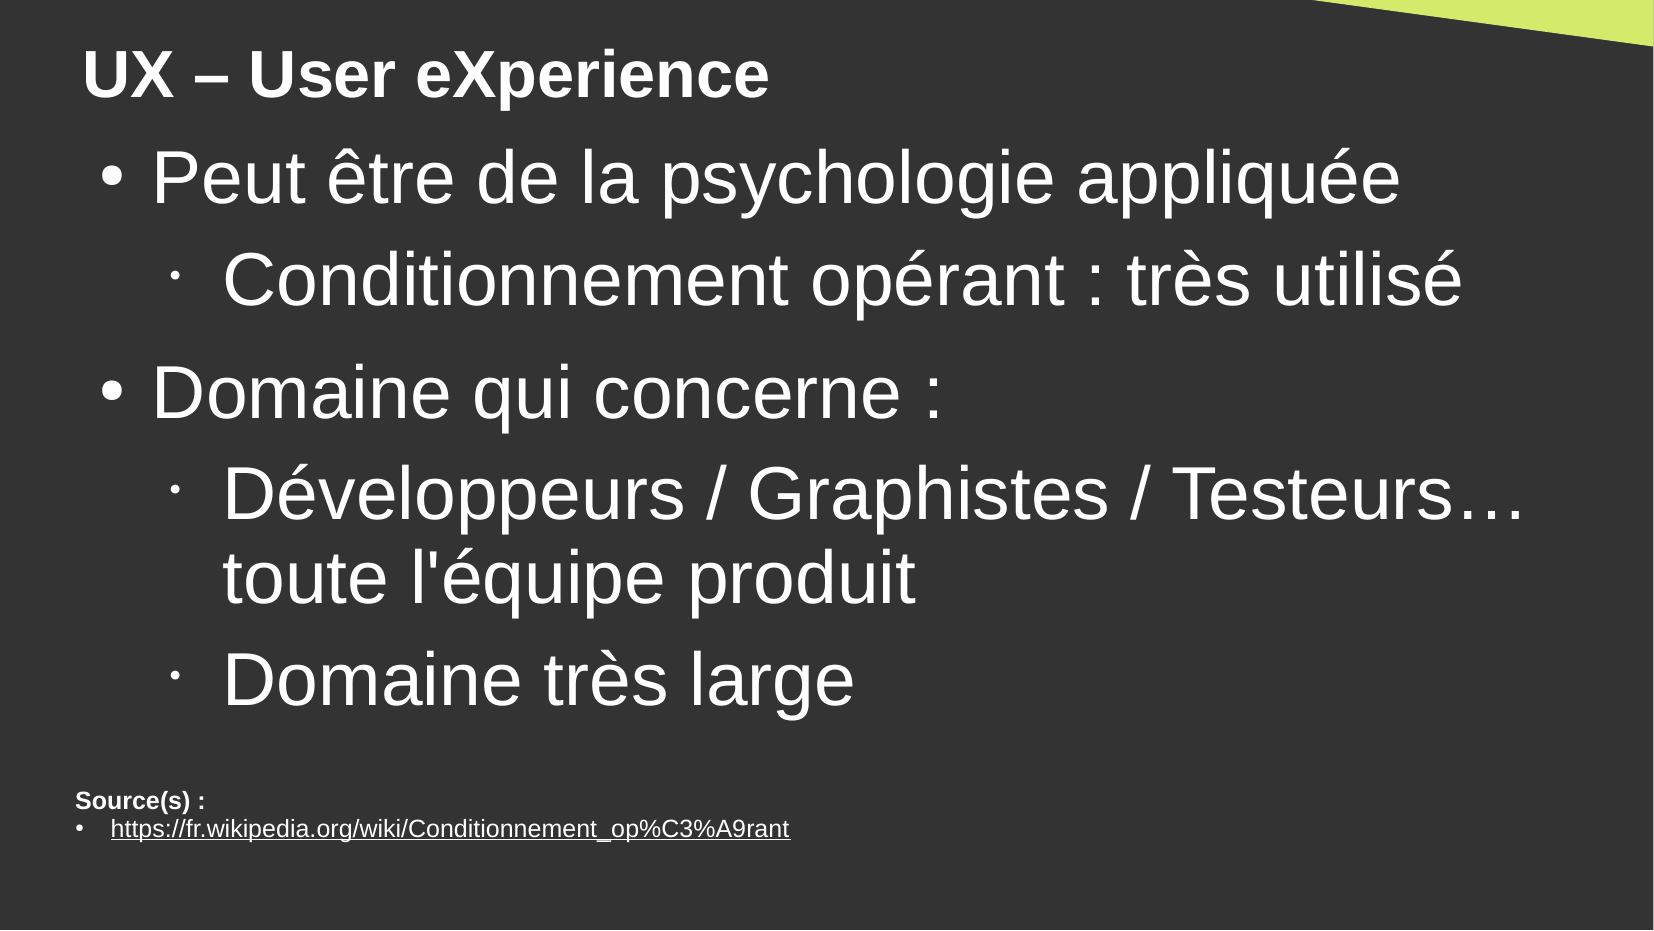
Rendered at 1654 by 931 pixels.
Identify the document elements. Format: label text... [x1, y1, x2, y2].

text_box Source(s) : https://fr.wikipedia.org/wiki/Conditionnement_op%C3%A9rant [60, 779, 1546, 931]
title UX – User eXperience [82, 37, 1571, 114]
list Peut être de la psychologie appliquée Conditionnement opérant : très utilisé Domaine qui concerne : Développeurs / Graphistes / Testeurs… toute l'équipe produit Domaine très large [80, 135, 1620, 827]
text_box [1312, 0, 1654, 47]
